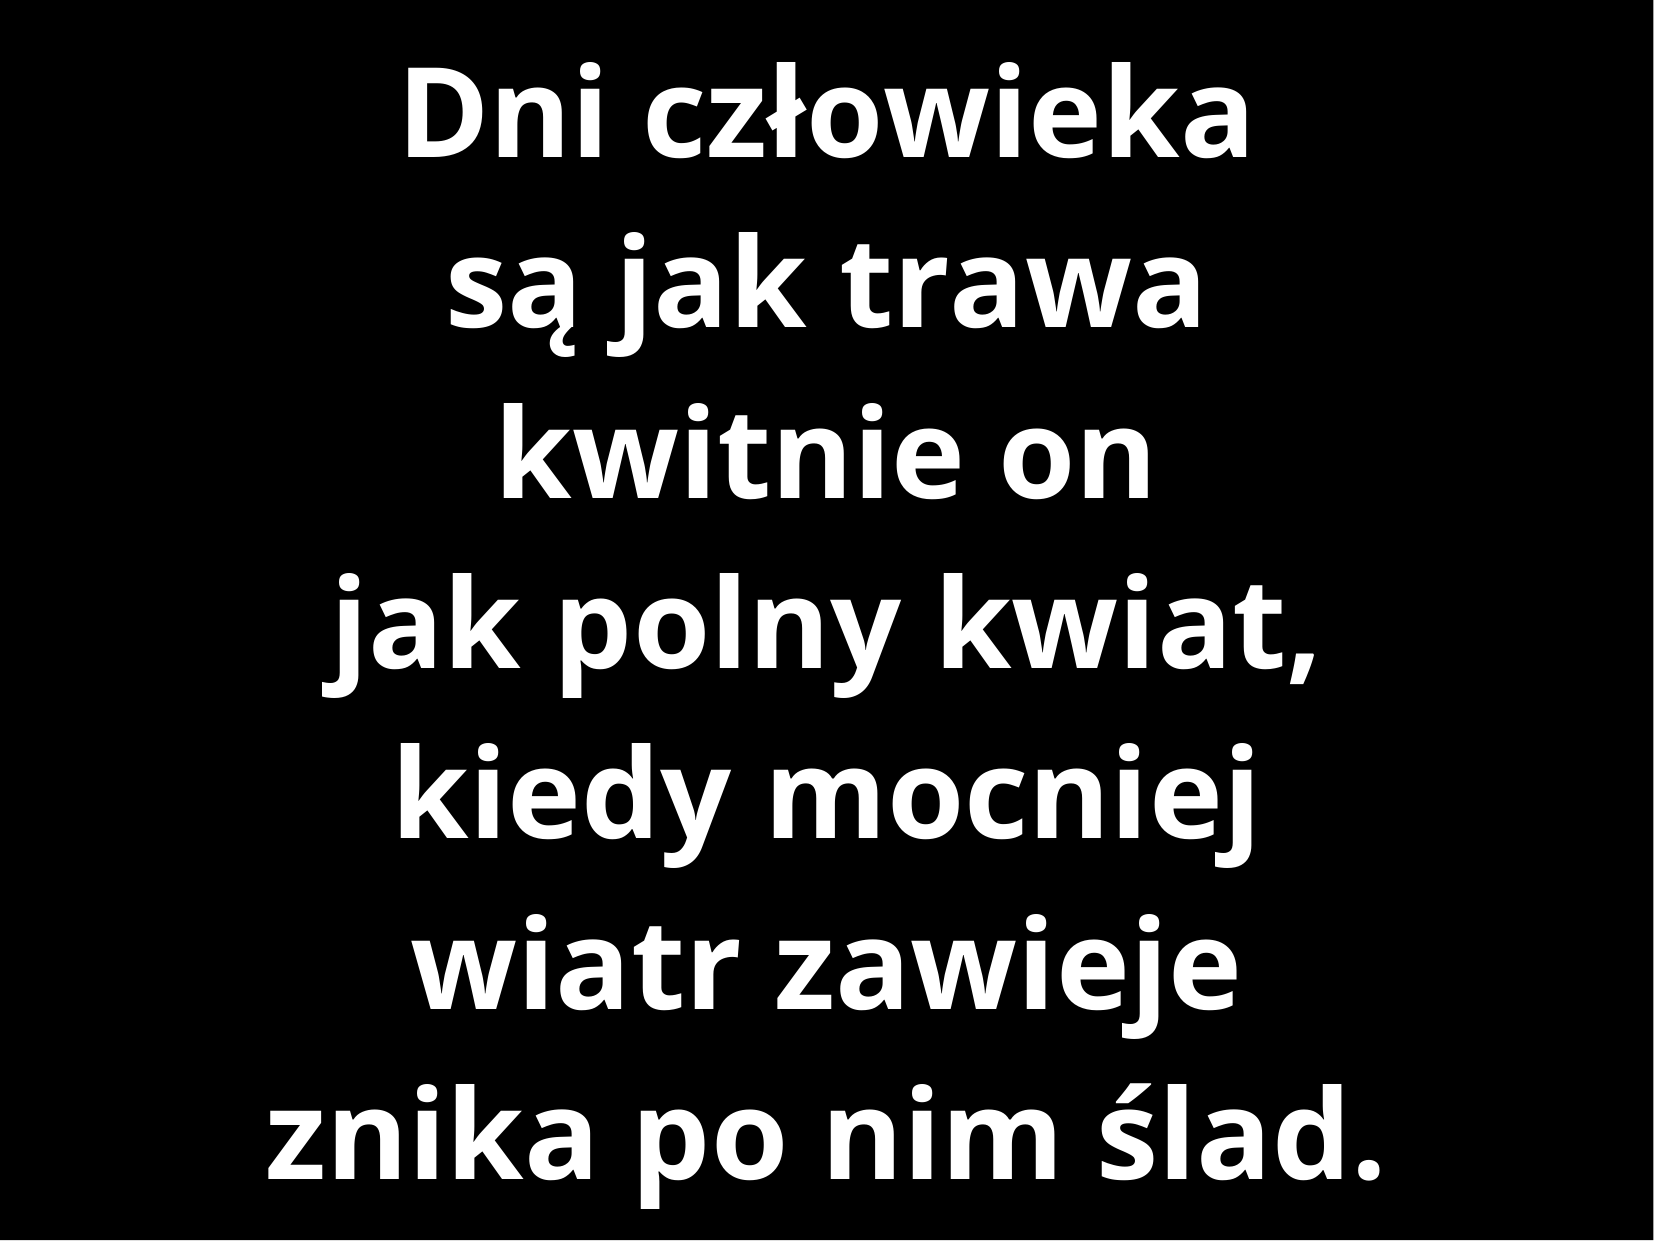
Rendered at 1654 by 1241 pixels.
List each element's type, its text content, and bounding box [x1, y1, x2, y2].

title Dni człowieka są jak trawa kwitnie on jak polny kwiat, kiedy mocniej wiatr zawieje znika po nim ślad. [0, 0, 1654, 1241]
